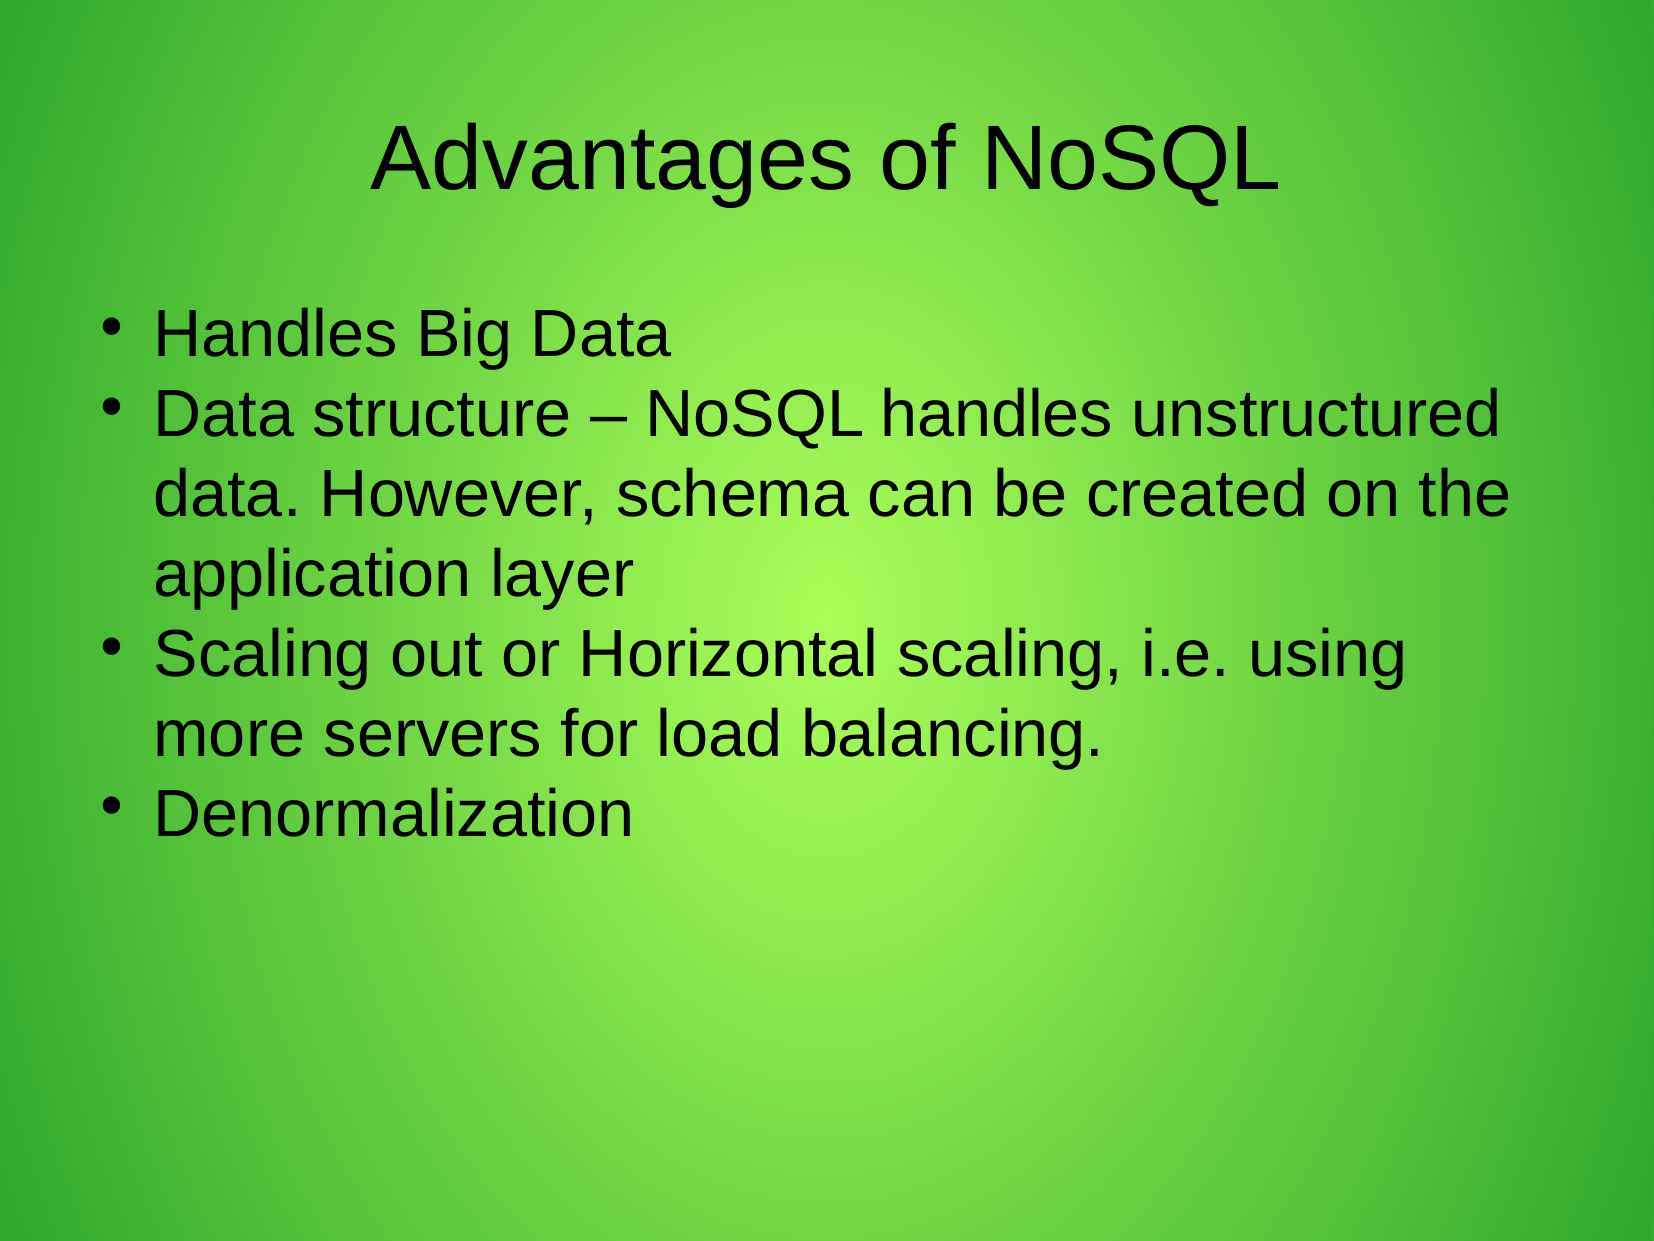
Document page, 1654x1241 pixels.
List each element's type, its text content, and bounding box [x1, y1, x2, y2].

text_box Handles Big Data Data structure – NoSQL handles unstructured data. However, schema can be created on the application layer Scaling out or Horizontal scaling, i.e. using more servers for load balancing. Denormalization [82, 290, 1571, 1010]
text_box Advantages of NoSQL [82, 49, 1571, 257]
